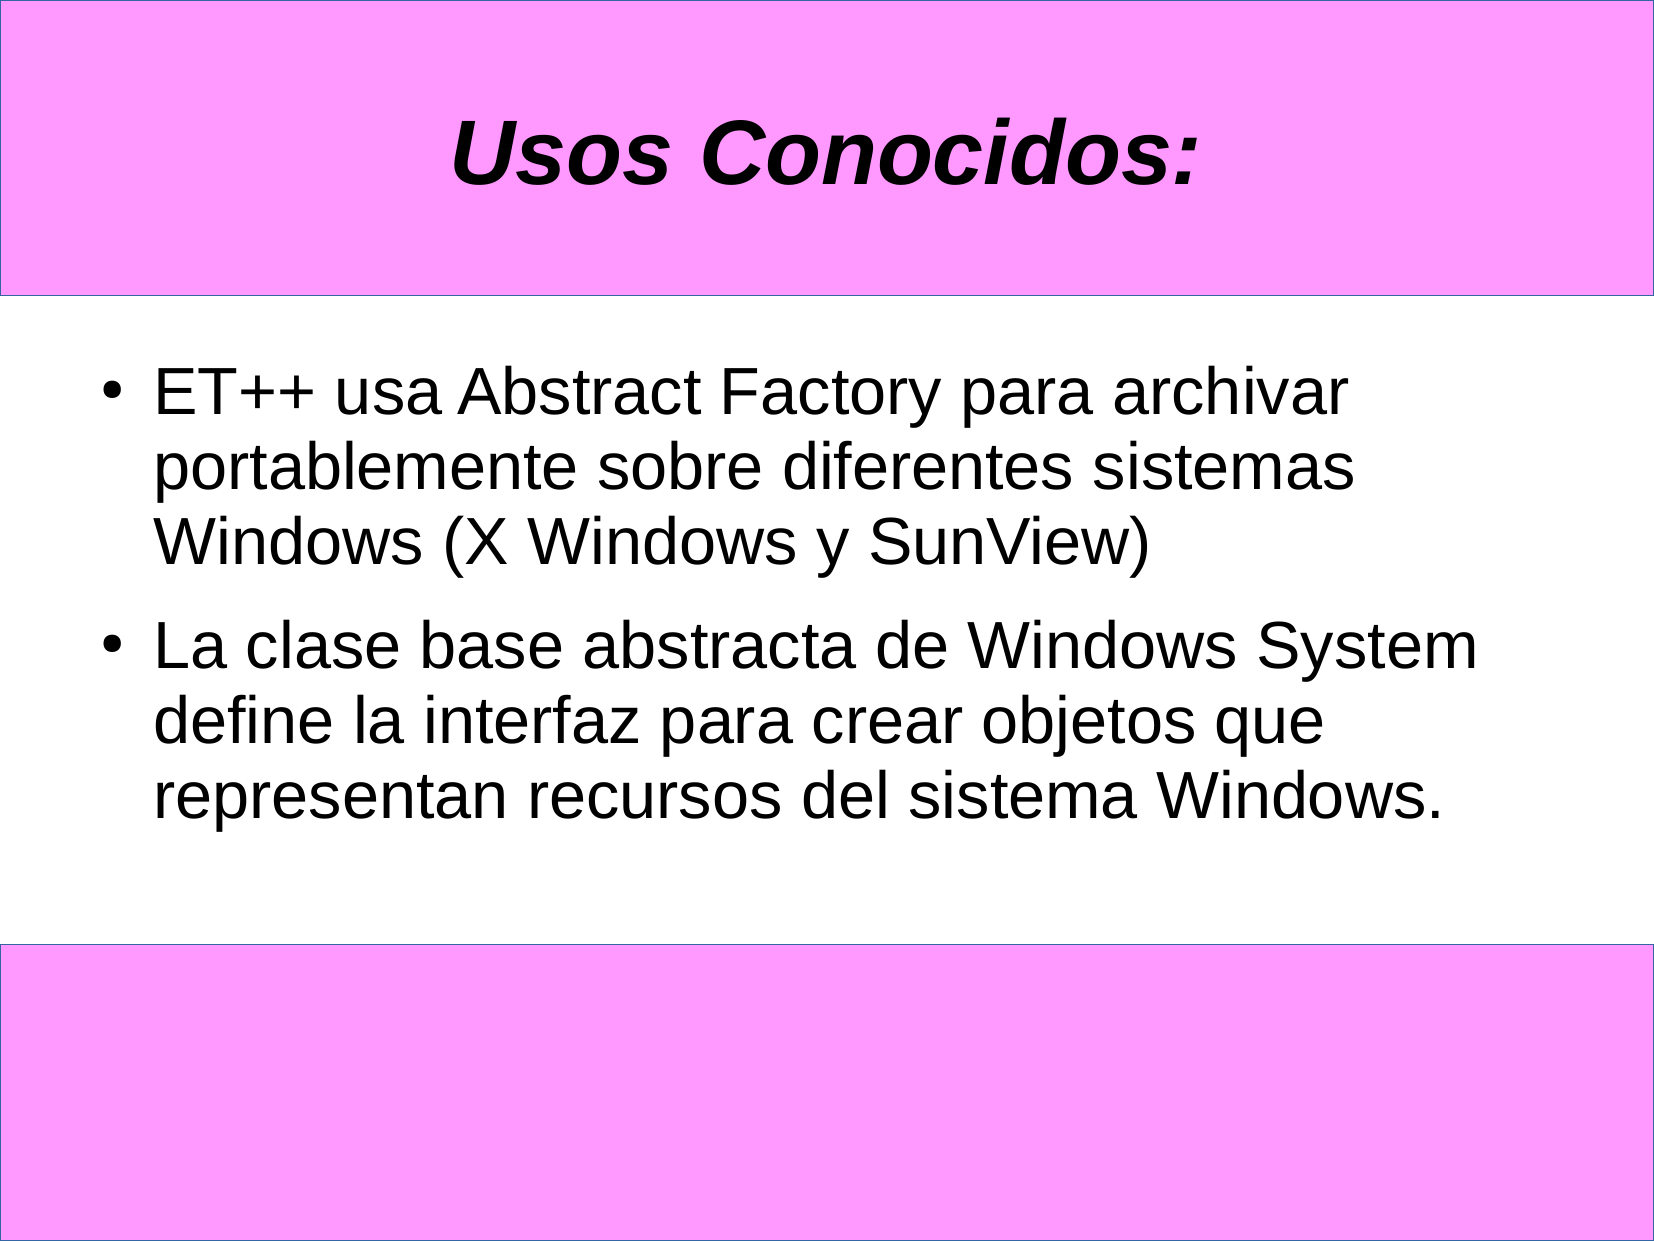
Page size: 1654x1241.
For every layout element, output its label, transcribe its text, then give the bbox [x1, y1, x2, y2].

text_box [0, 944, 1654, 1241]
list ET++ usa Abstract Factory para archivar portablemente sobre diferentes sistemas Windows (X Windows y SunView) La clase base abstracta de Windows System define la interfaz para crear objetos que representan recursos del sistema Windows. [82, 354, 1571, 903]
text_box [0, 0, 1654, 296]
title Usos Conocidos: [82, 49, 1571, 257]
